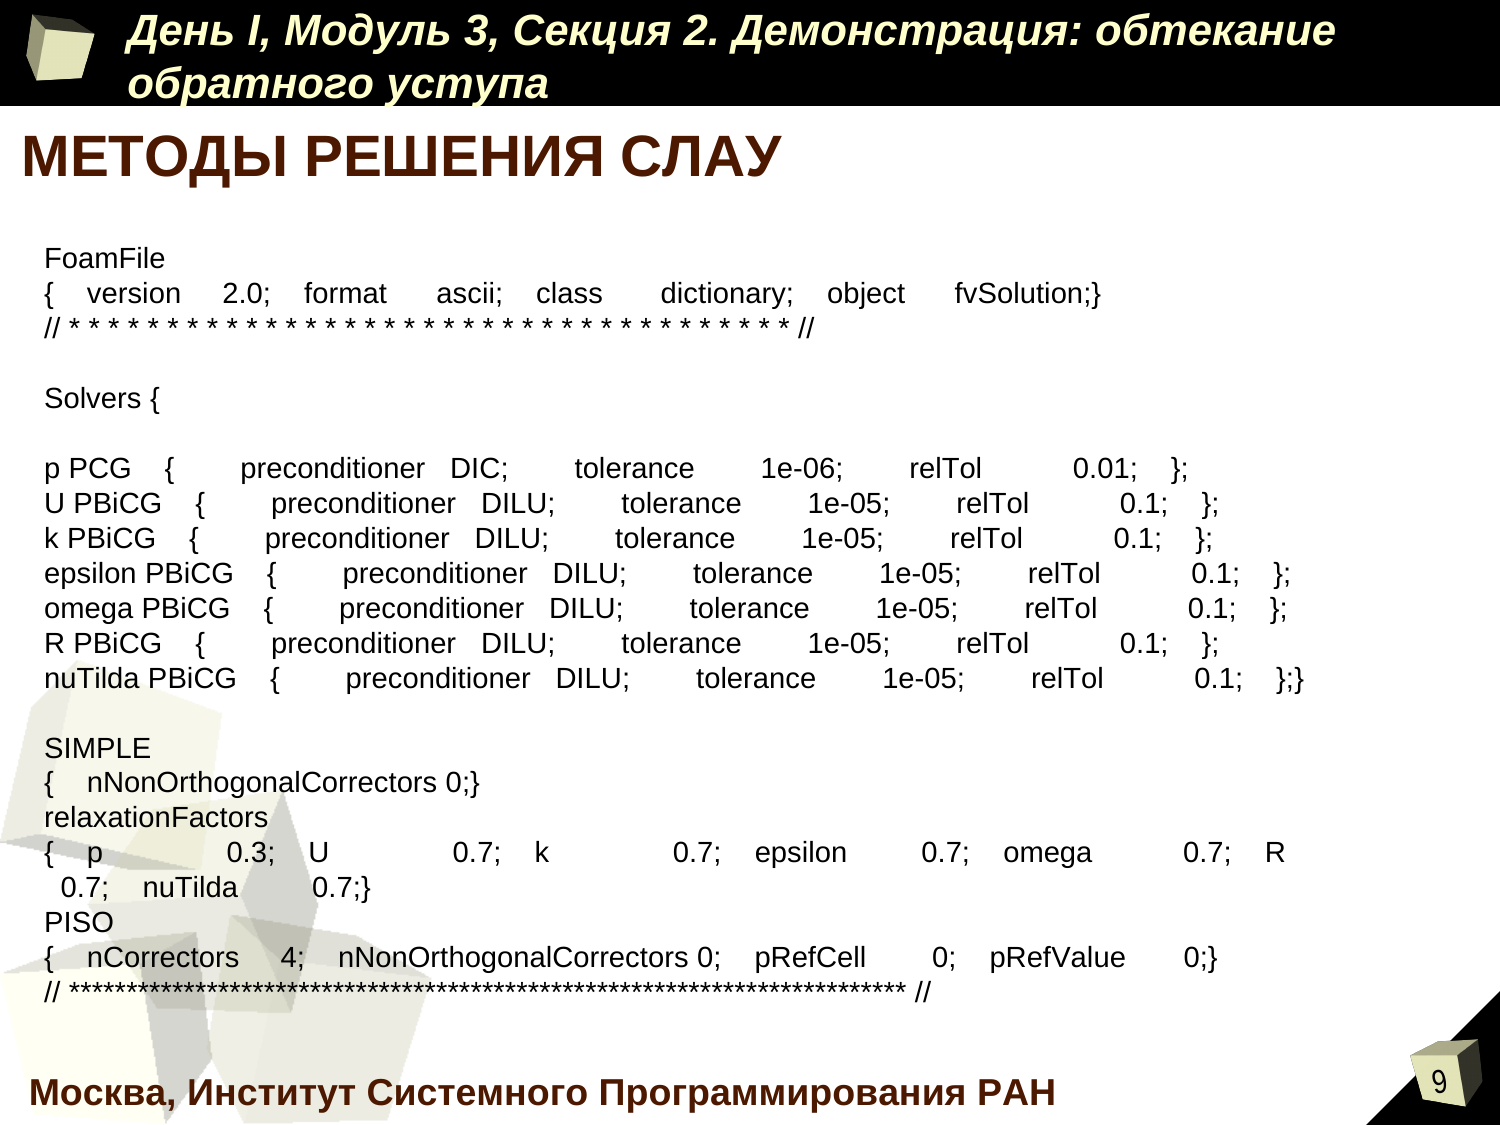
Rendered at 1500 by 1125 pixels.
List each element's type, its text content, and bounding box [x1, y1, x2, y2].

text_box МЕТОДЫ РЕШЕНИЯ СЛАУ [6, 111, 1500, 201]
picture [423, 1088, 433, 1102]
text_box FoamFile { version 2.0; format ascii; class dictionary; object fvSolution;} // * * * * * * * * * * * * * * * * * * * * * * * * * * * * * * * * * * * * * // Solvers { p PCG { preconditioner DIC; tolerance 1e-06; relTol 0.01; }; U PBiCG { preconditioner DILU; tolerance 1e-05; relTol 0.1; }; k PBiCG { preconditioner DILU; tolerance 1e-05; relTol 0.1; }; epsilon PBiCG { preconditioner DILU; tolerance 1e-05; relTol 0.1; }; omega PBiCG { preconditioner DILU; tolerance 1e-05; relTol 0.1; }; R PBiCG { preconditioner DILU; tolerance 1e-05; relTol 0.1; }; nuTilda PBiCG { preconditioner DILU; tolerance 1e-05; relTol 0.1; };} SIMPLE { nNonOrthogonalCorrectors 0;} relaxationFactors { p 0.3; U 0.7; k 0.7; epsilon 0.7; omega 0.7; R 0.7; nuTilda 0.7;} PISO { nCorrectors 4; nNonOrthogonalCorrectors 0; pRefCell 0; pRefValue 0;} // ************************************************************************* // [29, 231, 1406, 1017]
picture [0, 659, 433, 1125]
